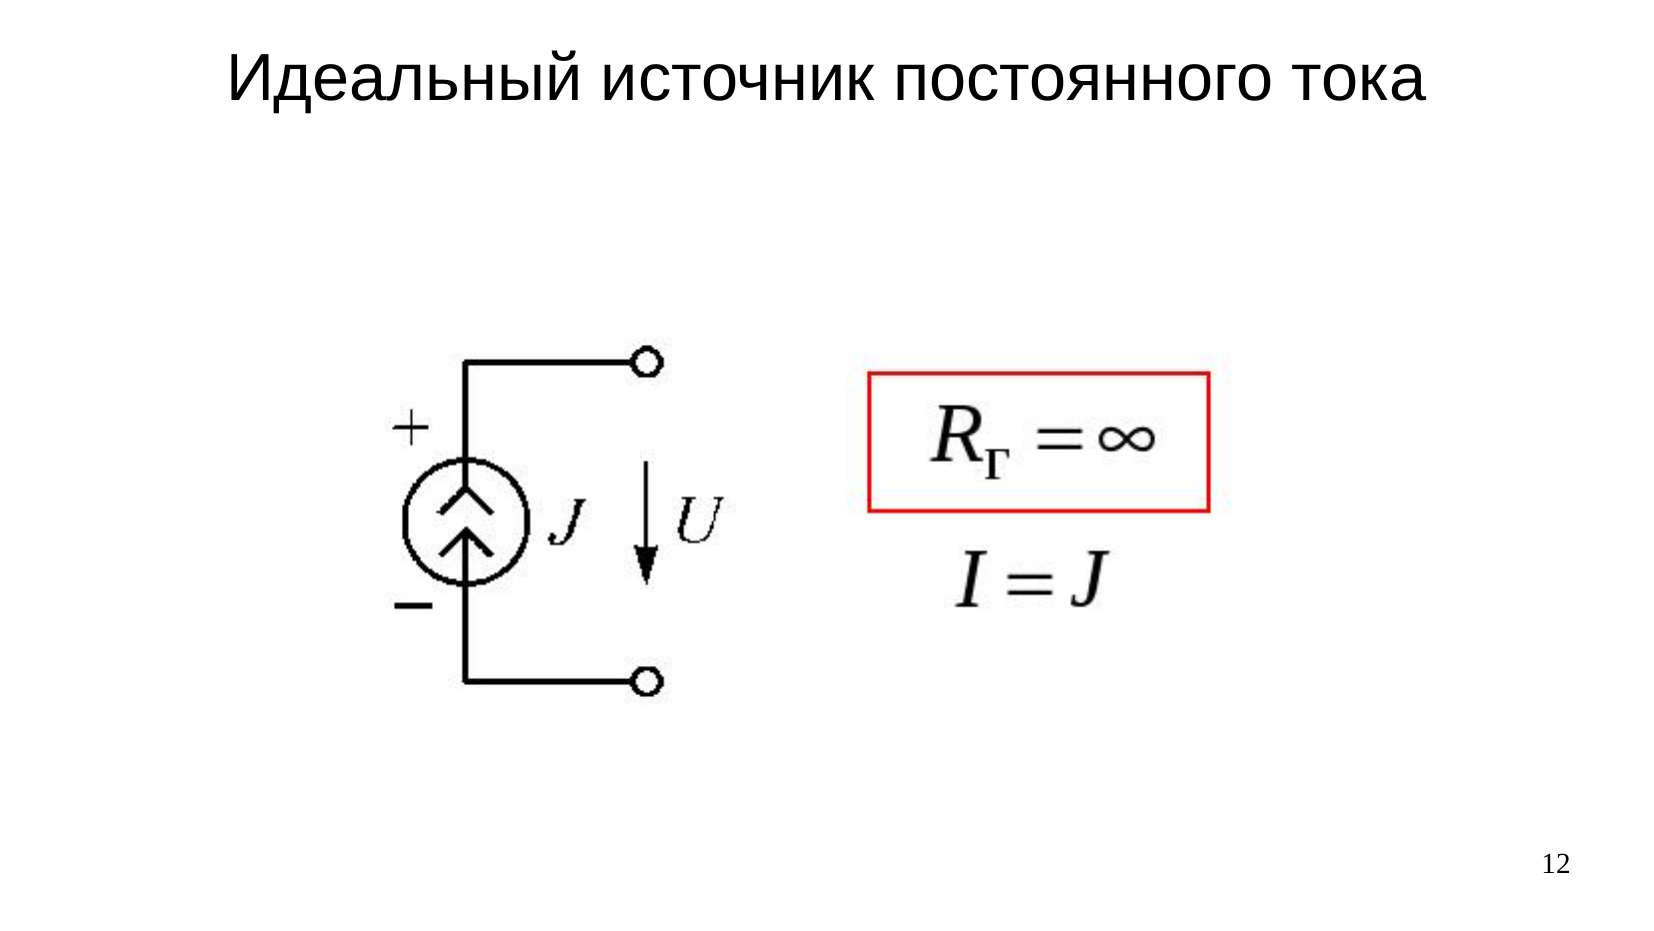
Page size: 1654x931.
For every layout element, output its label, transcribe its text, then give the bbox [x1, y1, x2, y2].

picture [363, 322, 1241, 715]
title Идеальный источник постоянного тока [82, 37, 1571, 119]
